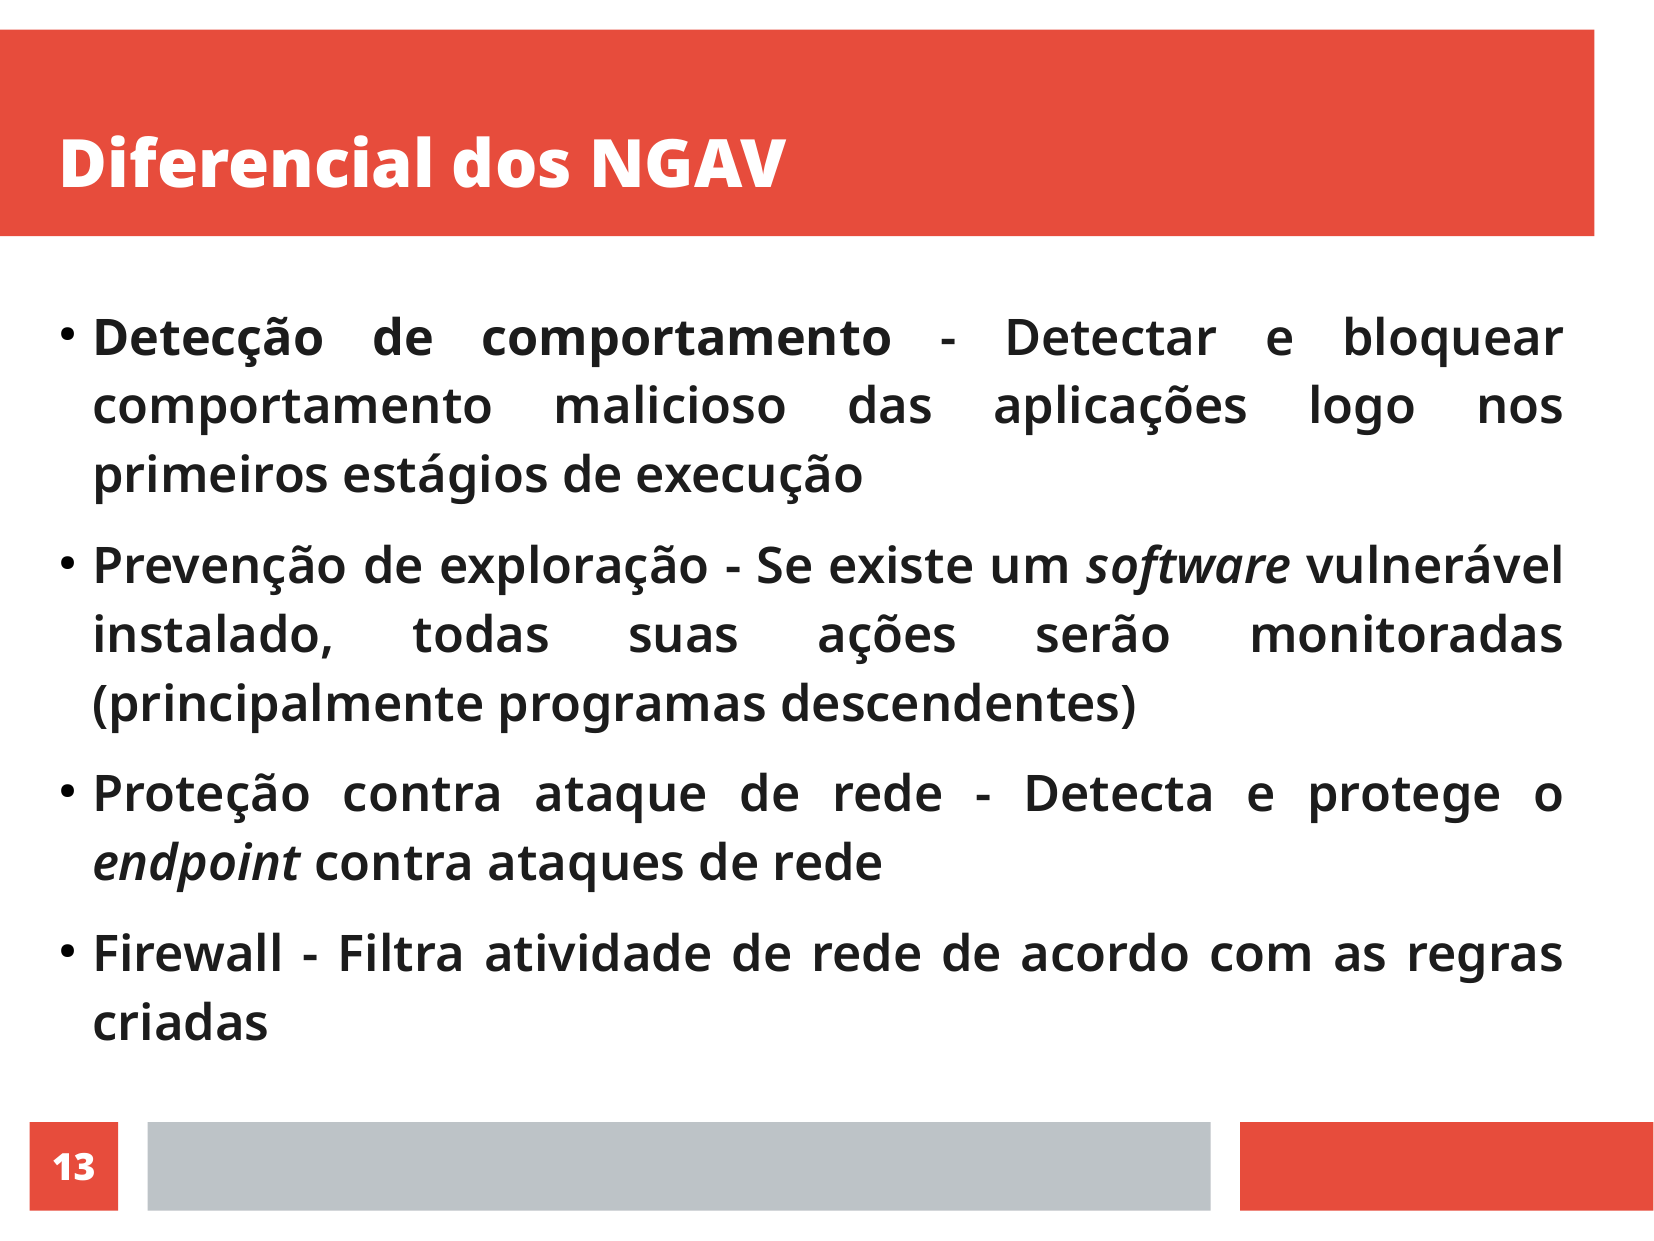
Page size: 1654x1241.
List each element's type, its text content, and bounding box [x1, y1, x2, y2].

list Detecção de comportamento - Detectar e bloquear comportamento malicioso das aplicações logo nos primeiros estágios de execução Prevenção de exploração - Se existe um software vulnerável instalado, todas suas ações serão monitoradas (principalmente programas descendentes) Proteção contra ataque de rede - Detecta e protege o endpoint contra ataques de rede Firewall - Filtra atividade de rede de acordo com as regras criadas [59, 301, 1565, 1069]
title Diferencial dos NGAV [59, 59, 1595, 207]
